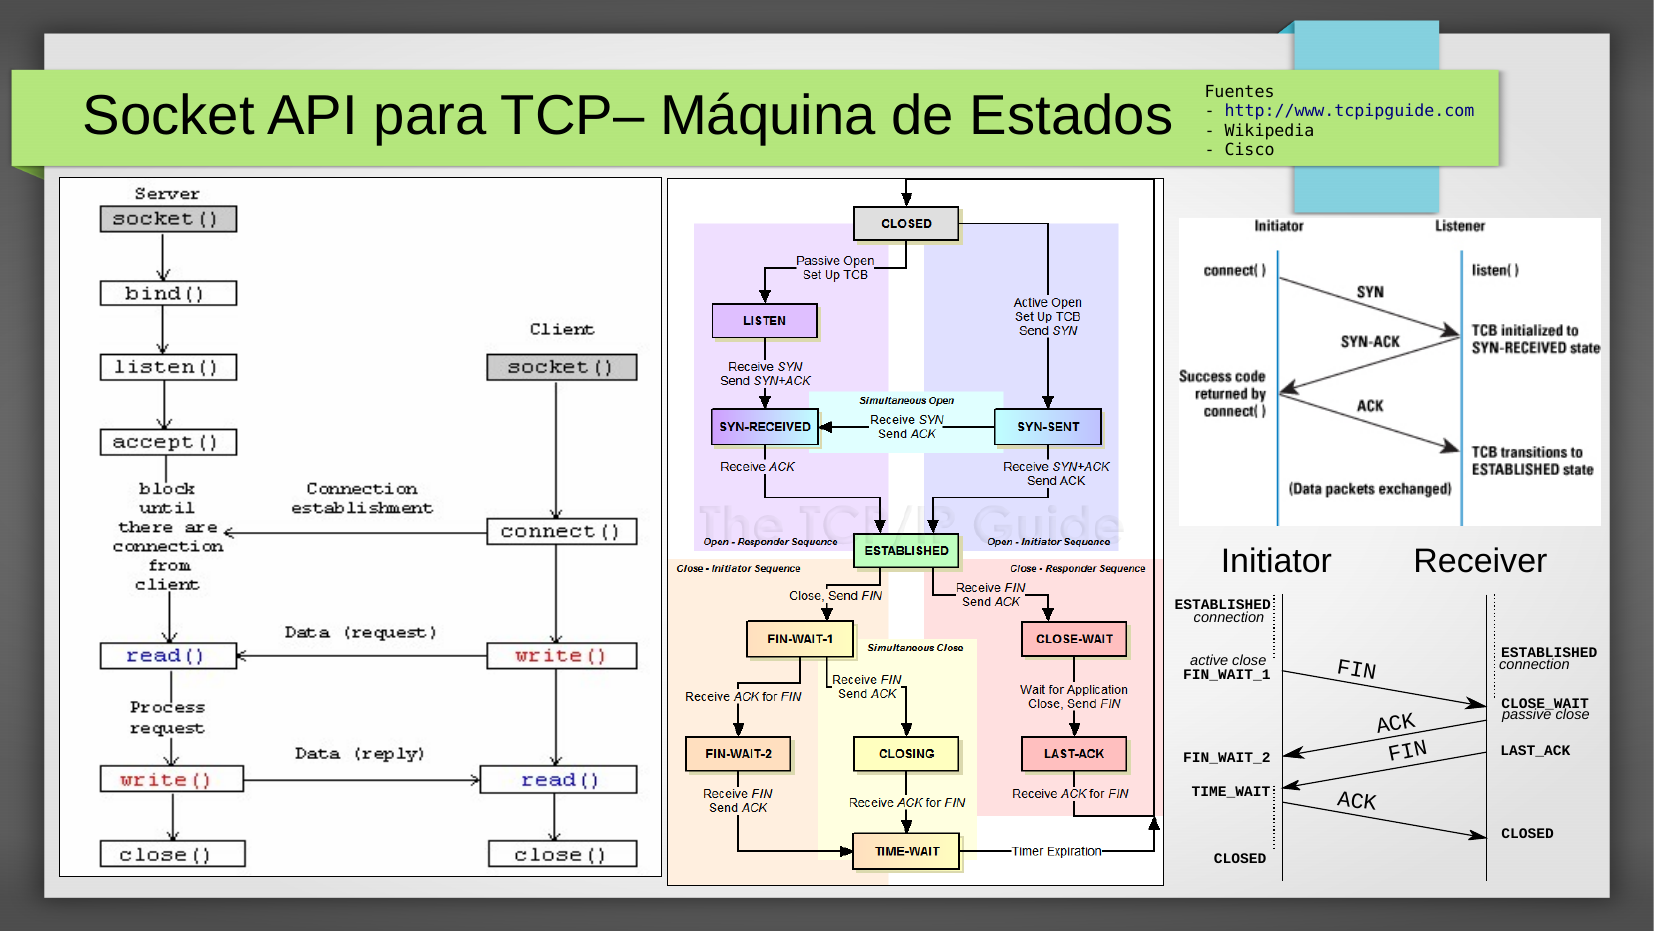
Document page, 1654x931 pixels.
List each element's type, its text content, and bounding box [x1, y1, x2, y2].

text_box Fuentes - http://www.tcpipguide.com - Wikipedia - Cisco [1189, 74, 1548, 178]
title Socket API para TCP– Máquina de Estados [82, 70, 1264, 160]
picture [0, 0, 1654, 931]
